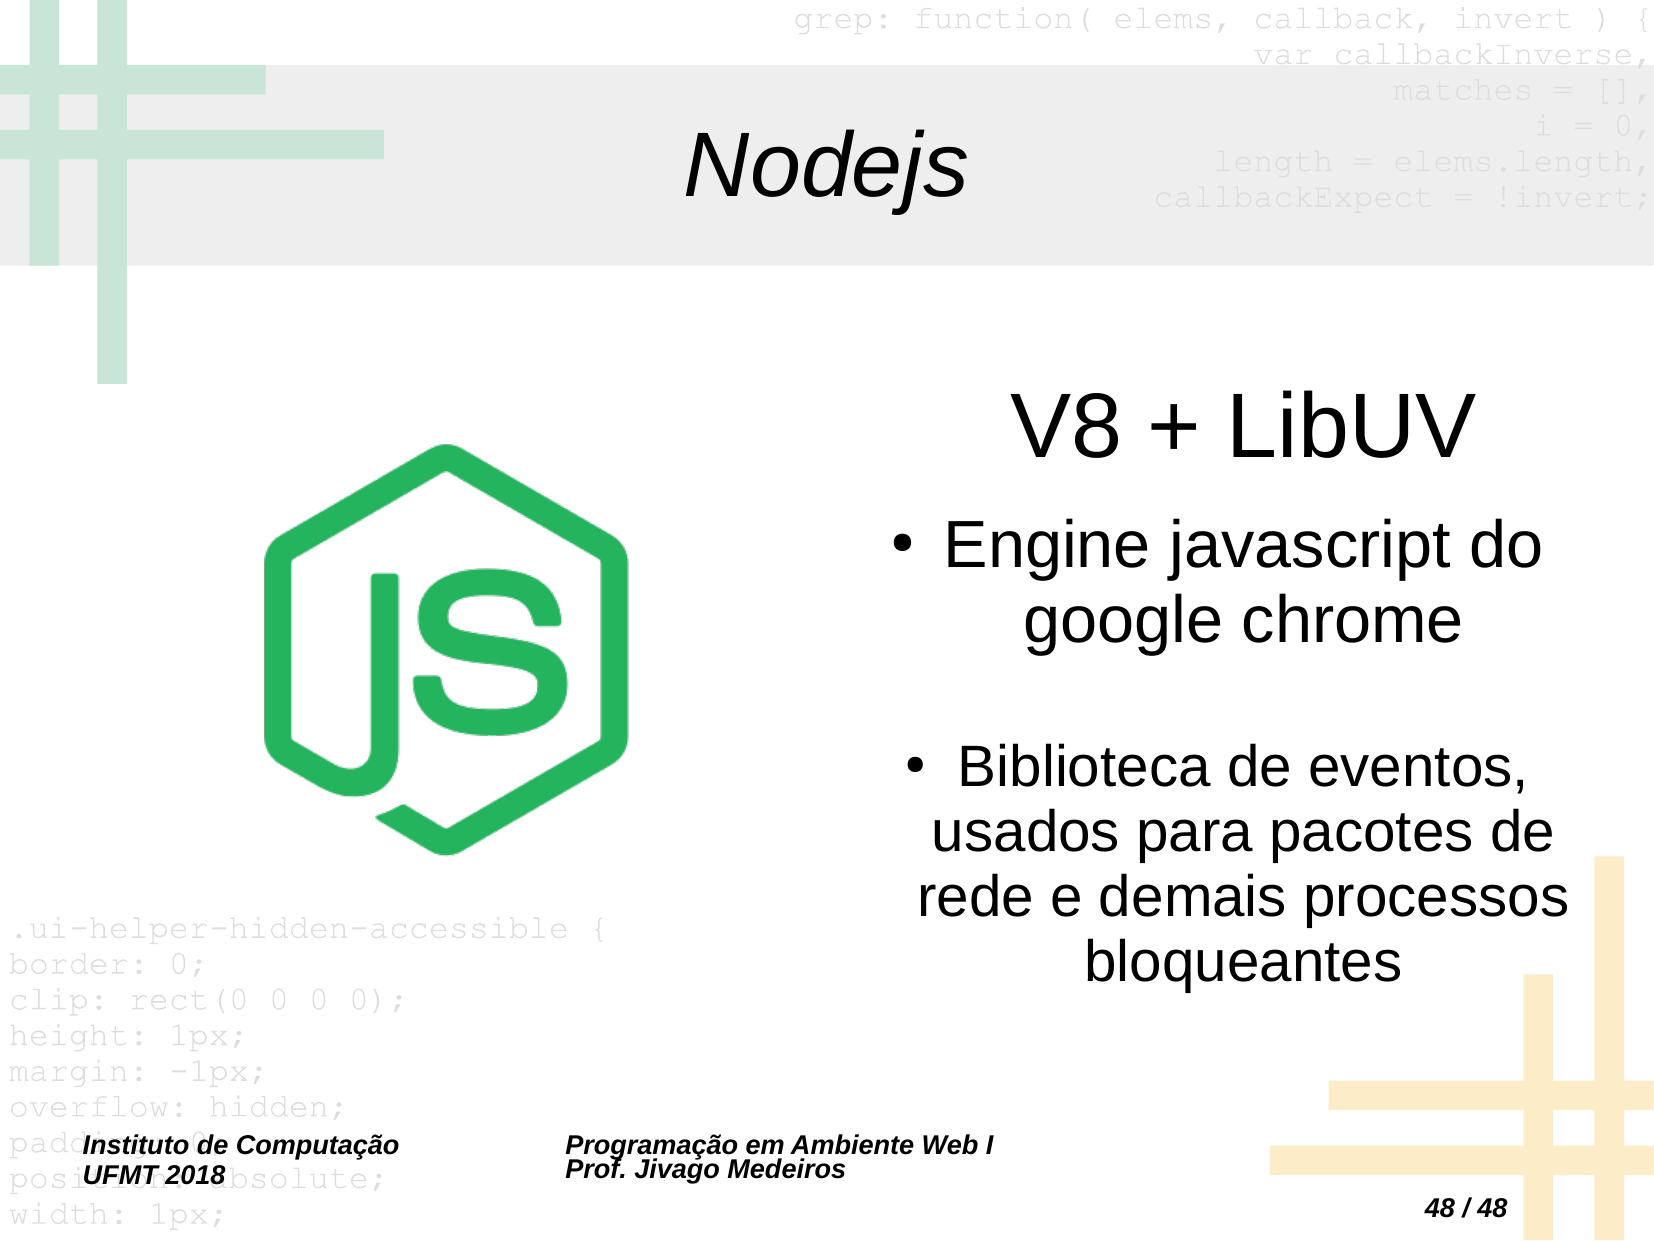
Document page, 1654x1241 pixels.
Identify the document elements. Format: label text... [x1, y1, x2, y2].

title Nodejs [82, 61, 1571, 269]
picture [86, 290, 806, 1010]
list V8 + LibUV Engine javascript do google chrome Biblioteca de eventos, usados para pacotes de rede e demais processos bloqueantes [845, 324, 1572, 1045]
